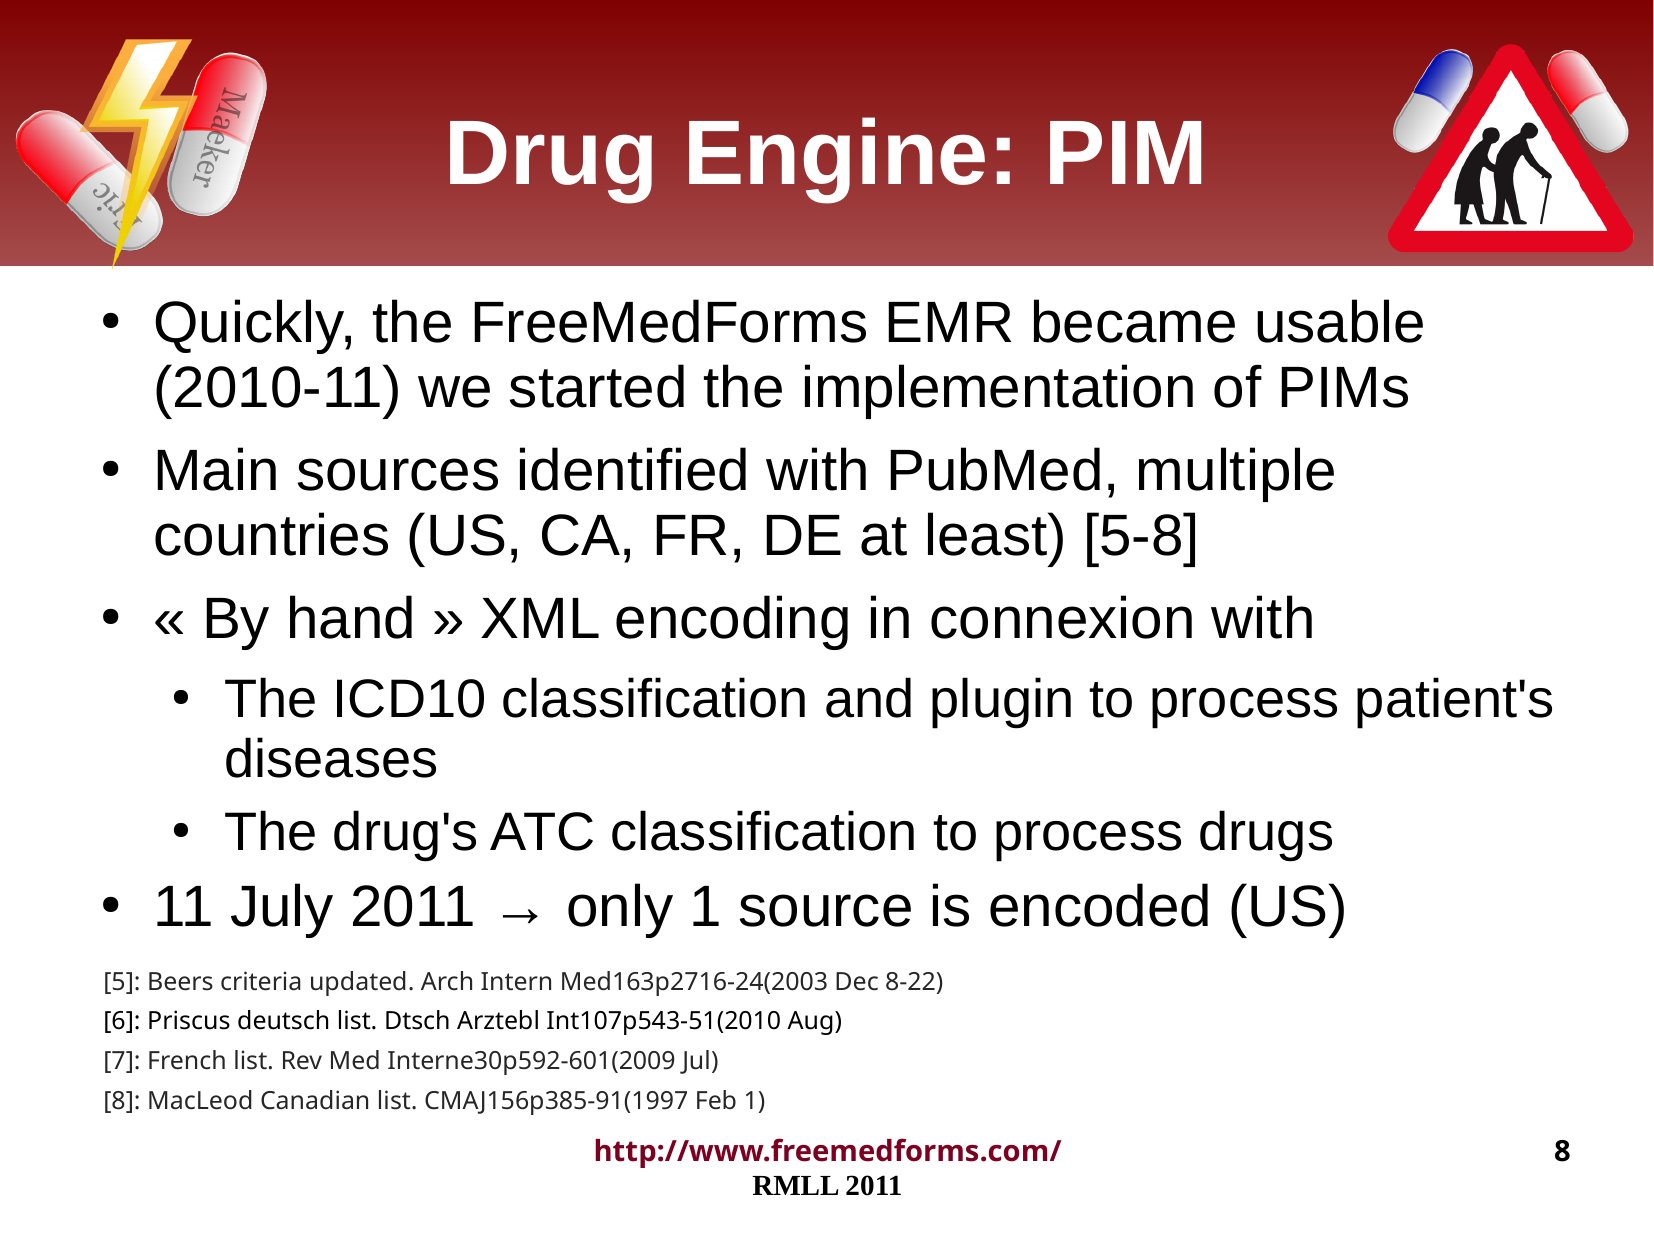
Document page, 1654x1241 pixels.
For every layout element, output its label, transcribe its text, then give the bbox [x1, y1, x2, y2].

title Drug Engine: PIM [295, 49, 1359, 257]
text_box [5]: Beers criteria updated. Arch Intern Med163p2716-24(2003 Dec 8-22) [6]: Priscus deutsch list. Dtsch Arztebl Int107p543-51(2010 Aug) [7]: French list. Rev Med Interne30p592-601(2009 Jul) [8]: MacLeod Canadian list. CMAJ156p385-91(1997 Feb 1) [88, 950, 1565, 1124]
picture [1387, 29, 1634, 266]
picture [0, 29, 271, 273]
list Quickly, the FreeMedForms EMR became usable (2010-11) we started the implementation of PIMs Main sources identified with PubMed, multiple countries (US, CA, FR, DE at least) [5-8] « By hand » XML encoding in connexion with The ICD10 classification and plugin to process patient's diseases The drug's ATC classification to process drugs 11 July 2011 → only 1 source is encoded (US) [82, 290, 1571, 939]
